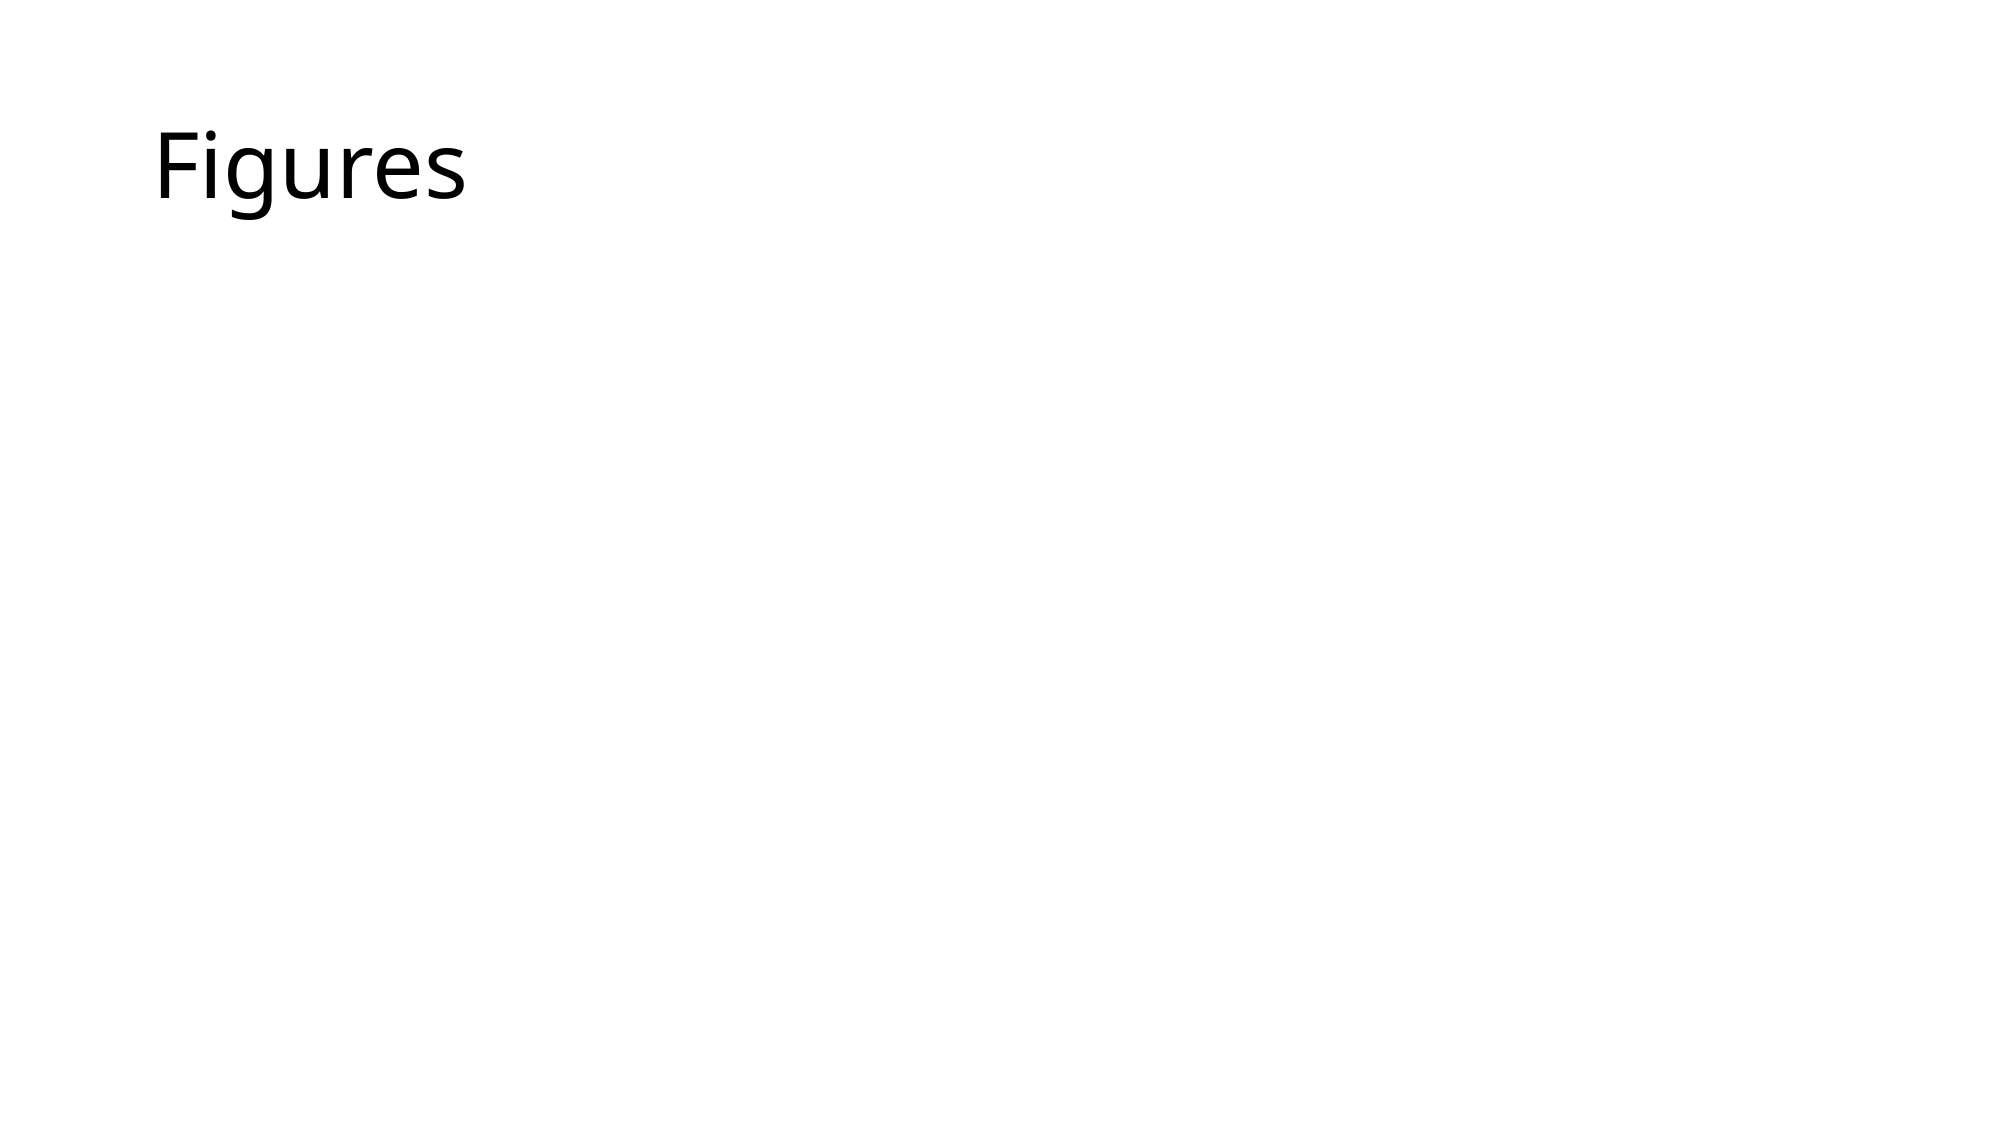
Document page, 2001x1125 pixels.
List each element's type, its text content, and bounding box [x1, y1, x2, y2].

title Figures [137, 59, 1863, 278]
